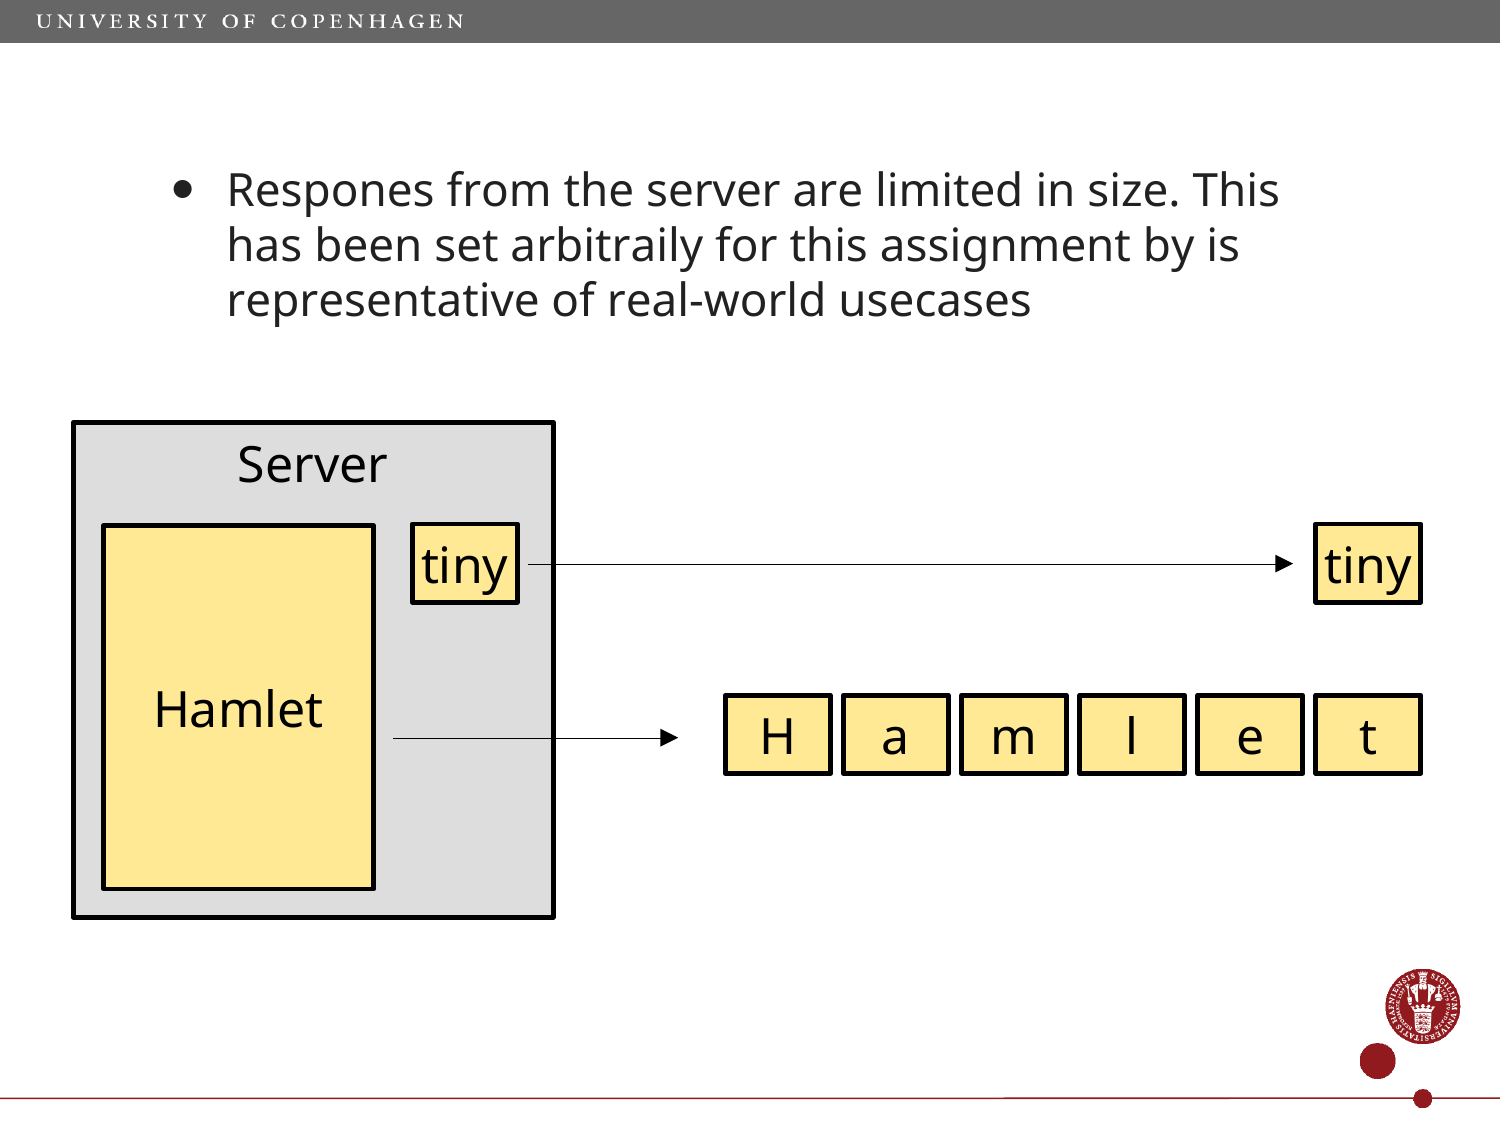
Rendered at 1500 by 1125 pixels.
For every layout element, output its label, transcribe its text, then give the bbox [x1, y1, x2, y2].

text_box m [961, 695, 1067, 774]
text_box e [1197, 695, 1303, 774]
text_box t [1315, 695, 1421, 774]
text_box a [843, 695, 949, 774]
text_box Server [73, 422, 554, 918]
text_box tiny [412, 523, 518, 603]
text_box l [1079, 695, 1185, 774]
picture [0, 910, 1500, 1122]
text_box Respones from the server are limited in size. This has been set arbitraily for this assignment by is representative of real-world usecases [171, 160, 1330, 835]
text_box Hamlet [103, 525, 374, 889]
text_box H [725, 695, 831, 774]
text_box tiny [1315, 523, 1421, 603]
